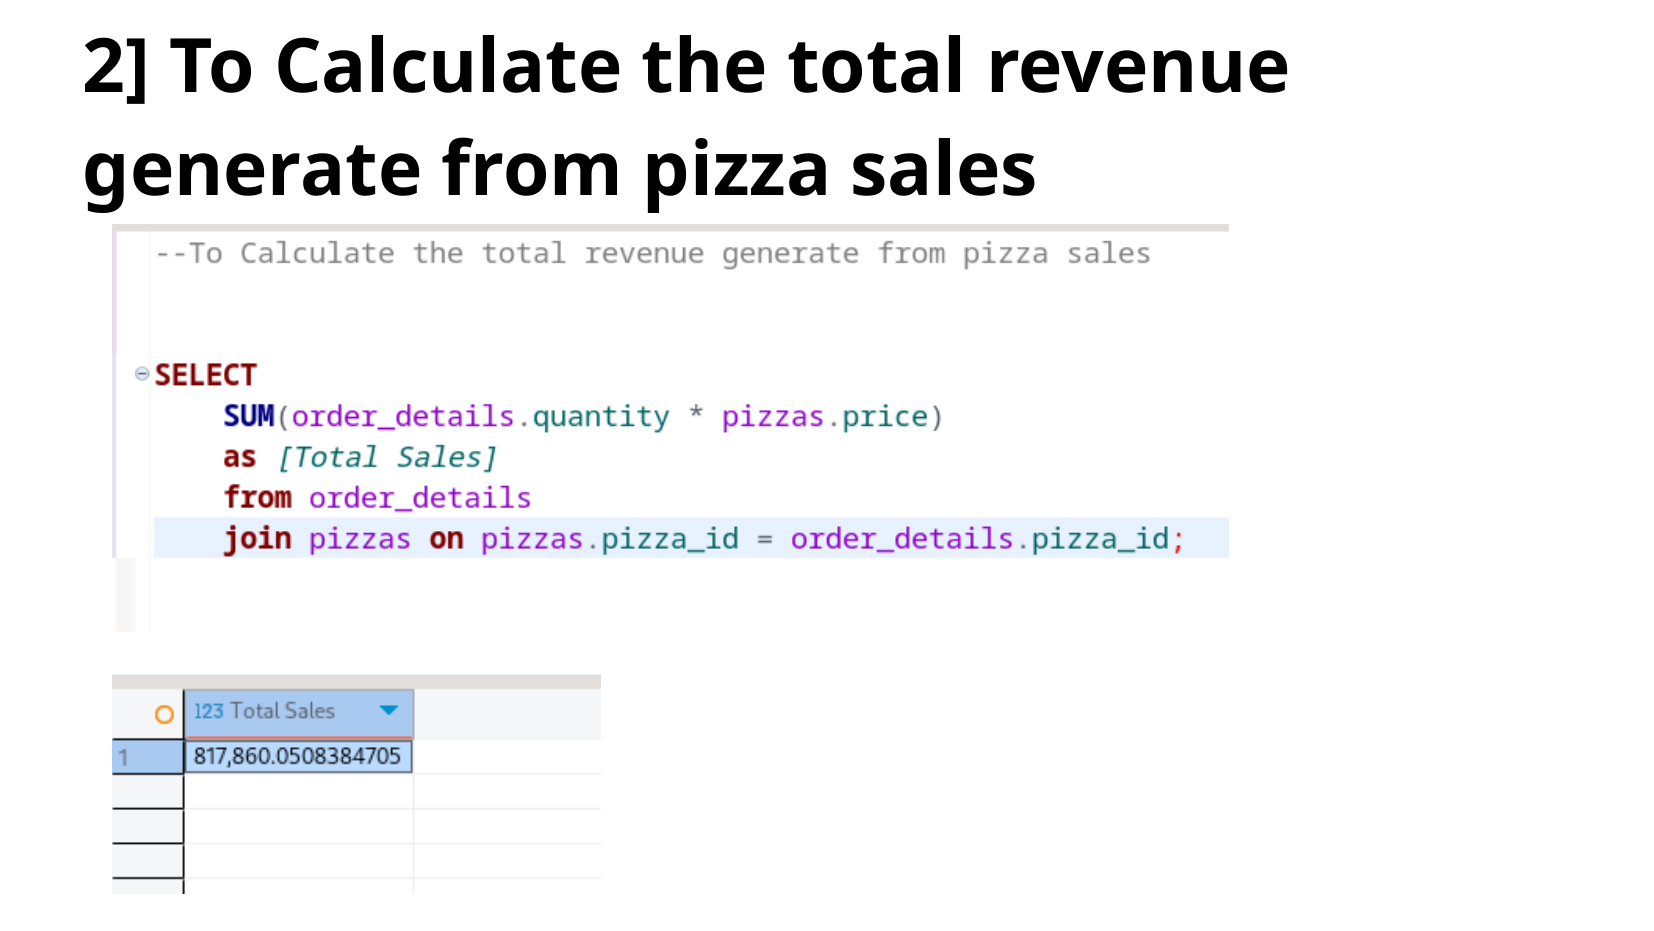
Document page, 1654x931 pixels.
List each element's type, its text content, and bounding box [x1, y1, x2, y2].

title 2] To Calculate the total revenue generate from pizza sales [82, 24, 1571, 205]
picture [112, 224, 1229, 632]
picture [112, 673, 601, 894]
